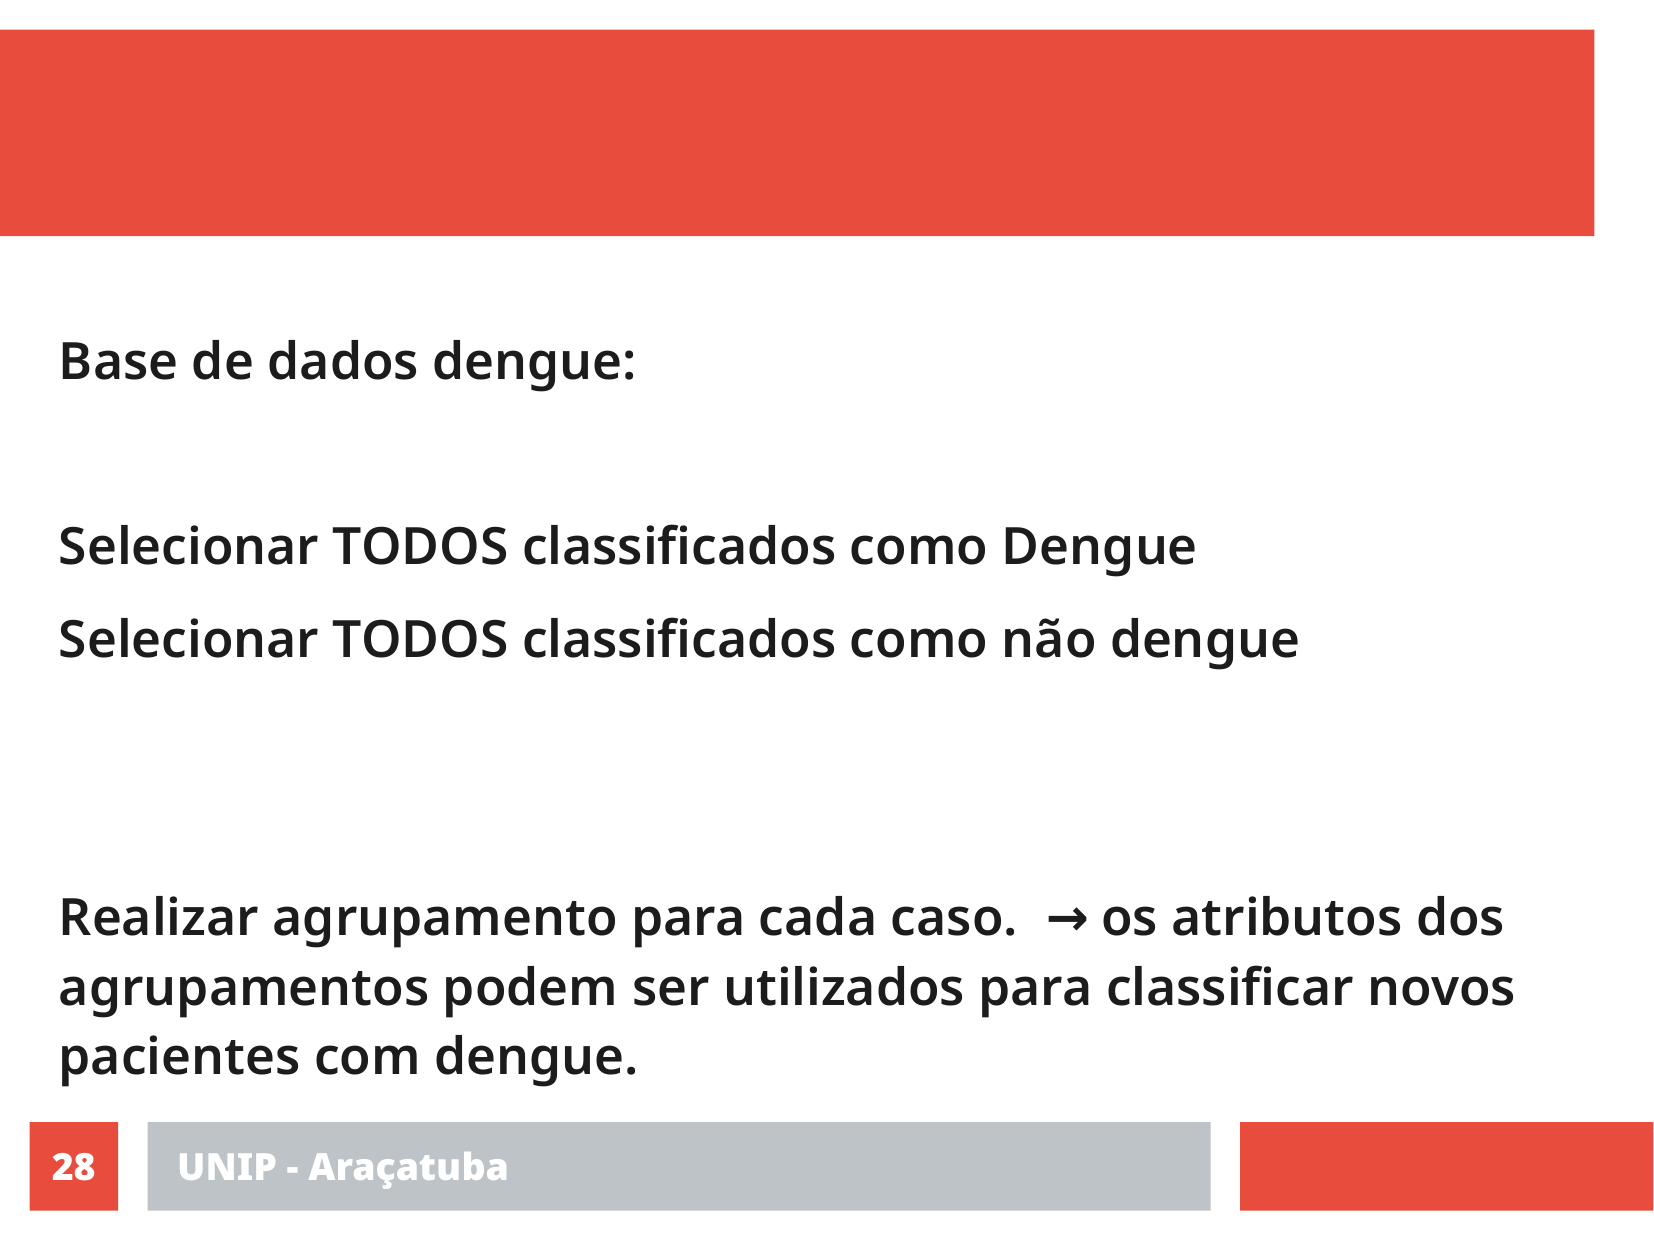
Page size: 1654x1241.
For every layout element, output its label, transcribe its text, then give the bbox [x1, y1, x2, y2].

list Base de dados dengue: Selecionar TODOS classificados como Dengue Selecionar TODOS classificados como não dengue Realizar agrupamento para cada caso. → os atributos dos agrupamentos podem ser utilizados para classificar novos pacientes com dengue. [59, 324, 1565, 1093]
